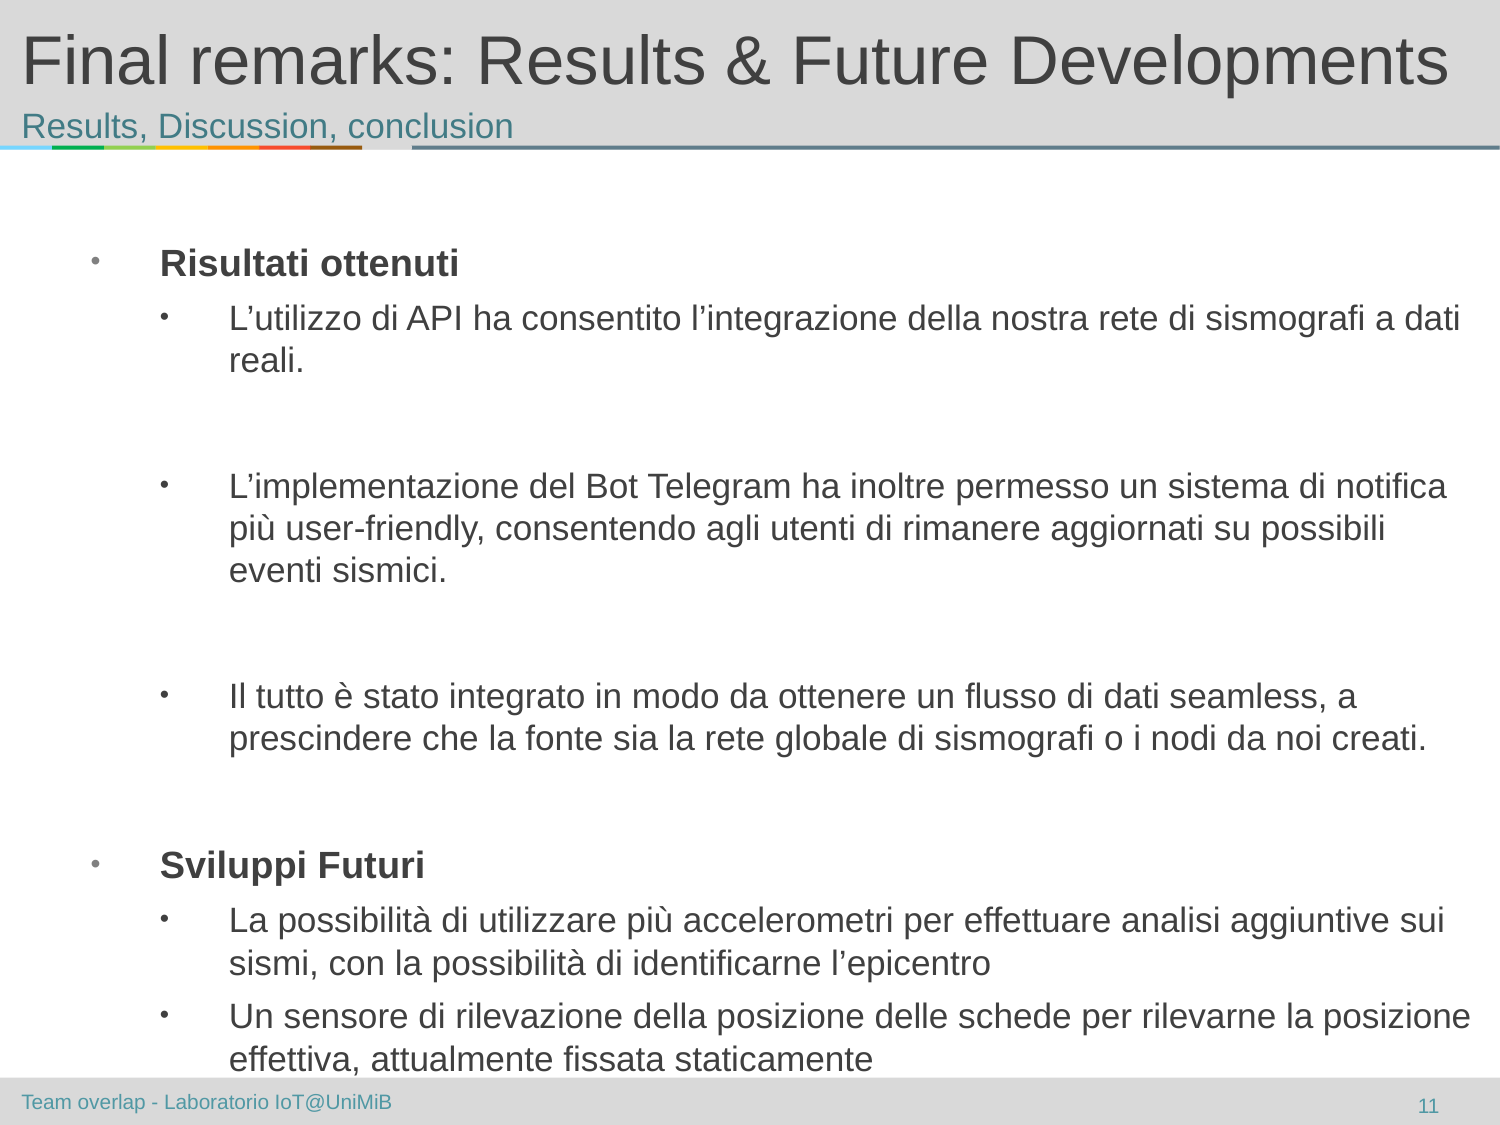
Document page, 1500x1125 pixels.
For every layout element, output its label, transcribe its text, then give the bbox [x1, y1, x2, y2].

footer Team overlap - Laboratorio IoT@UniMiB [0, 1090, 600, 1112]
list Risultati ottenuti L’utilizzo di API ha consentito l’integrazione della nostra rete di sismografi a dati reali. L’implementazione del Bot Telegram ha inoltre permesso un sistema di notifica più user-friendly, consentendo agli utenti di rimanere aggiornati su possibili eventi sismici. Il tutto è stato integrato in modo da ottenere un flusso di dati seamless, a prescindere che la fonte sia la rete globale di sismografi o i nodi da noi creati. Sviluppi Futuri La possibilità di utilizzare più accelerometri per effettuare analisi aggiuntive sui sismi, con la possibilità di identificarne l’epicentro Un sensore di rilevazione della posizione delle schede per rilevarne la posizione effettiva, attualmente fissata staticamente [0, 170, 1500, 1061]
slide_number <number> [1355, 1087, 1461, 1124]
list Results, Discussion, conclusion [0, 92, 1500, 146]
title Final remarks: Results & Future Developments [0, 0, 1500, 92]
